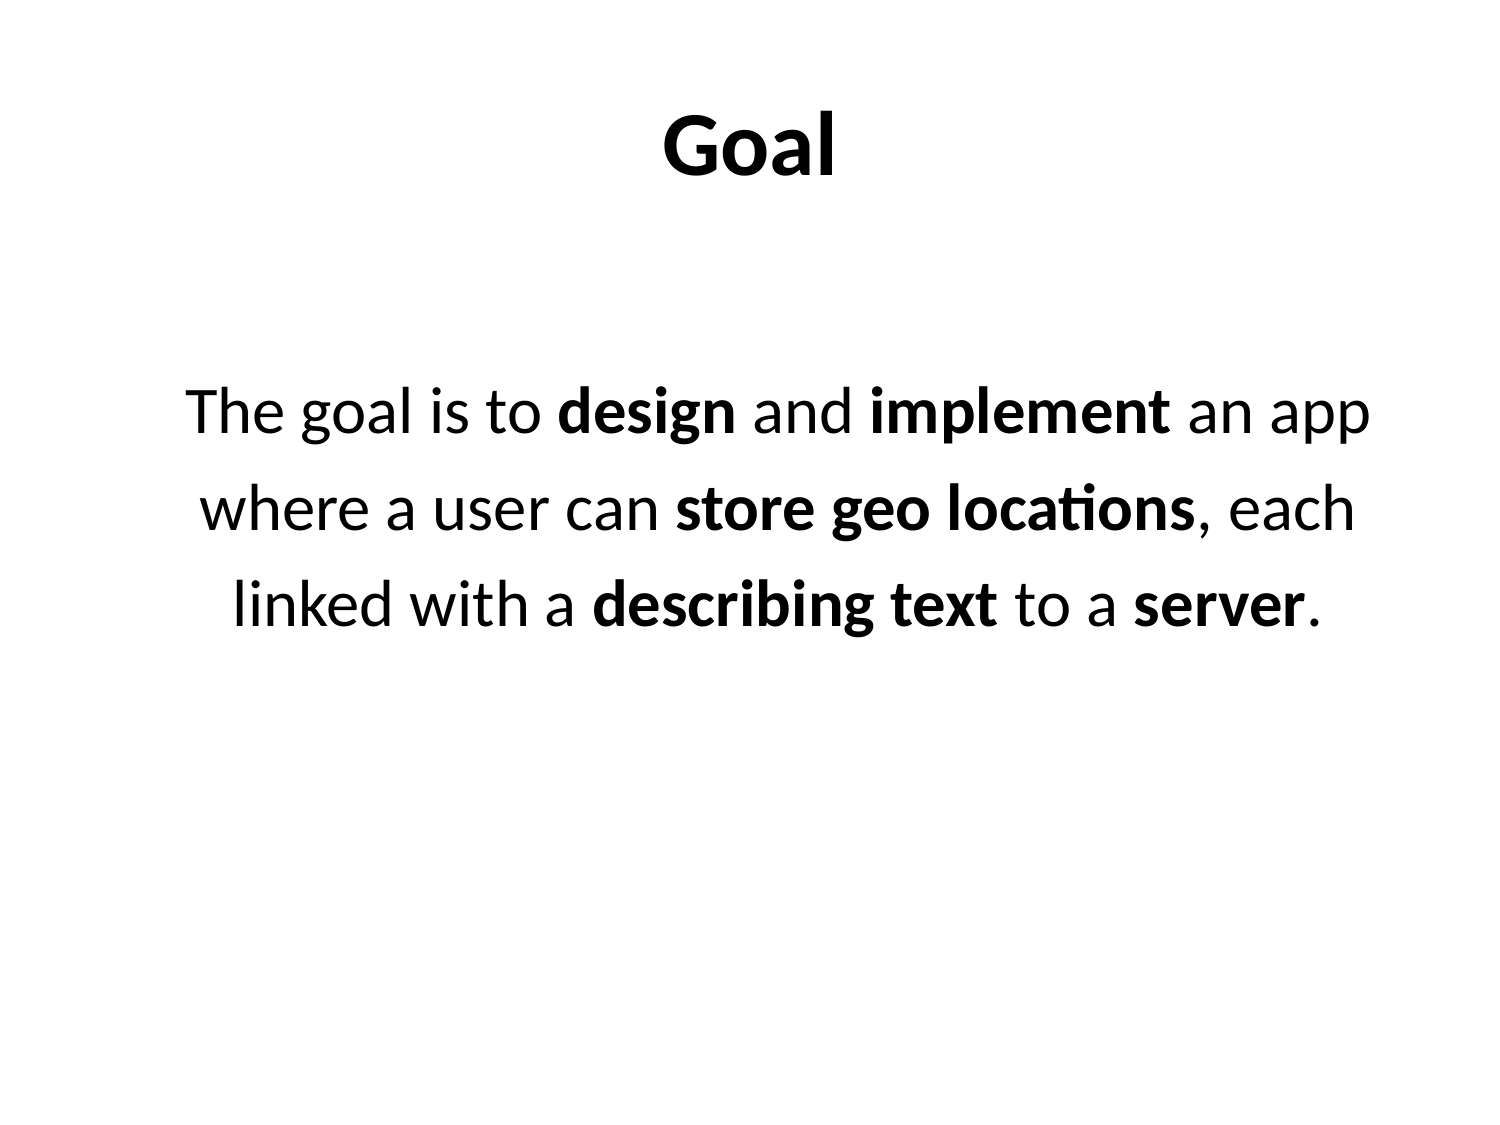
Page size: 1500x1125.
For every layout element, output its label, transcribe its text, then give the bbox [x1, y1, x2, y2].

list The goal is to design and implement an app where a user can store geo locations, each linked with a describing text to a server. [75, 262, 1426, 1005]
title Goal [75, 45, 1426, 233]
